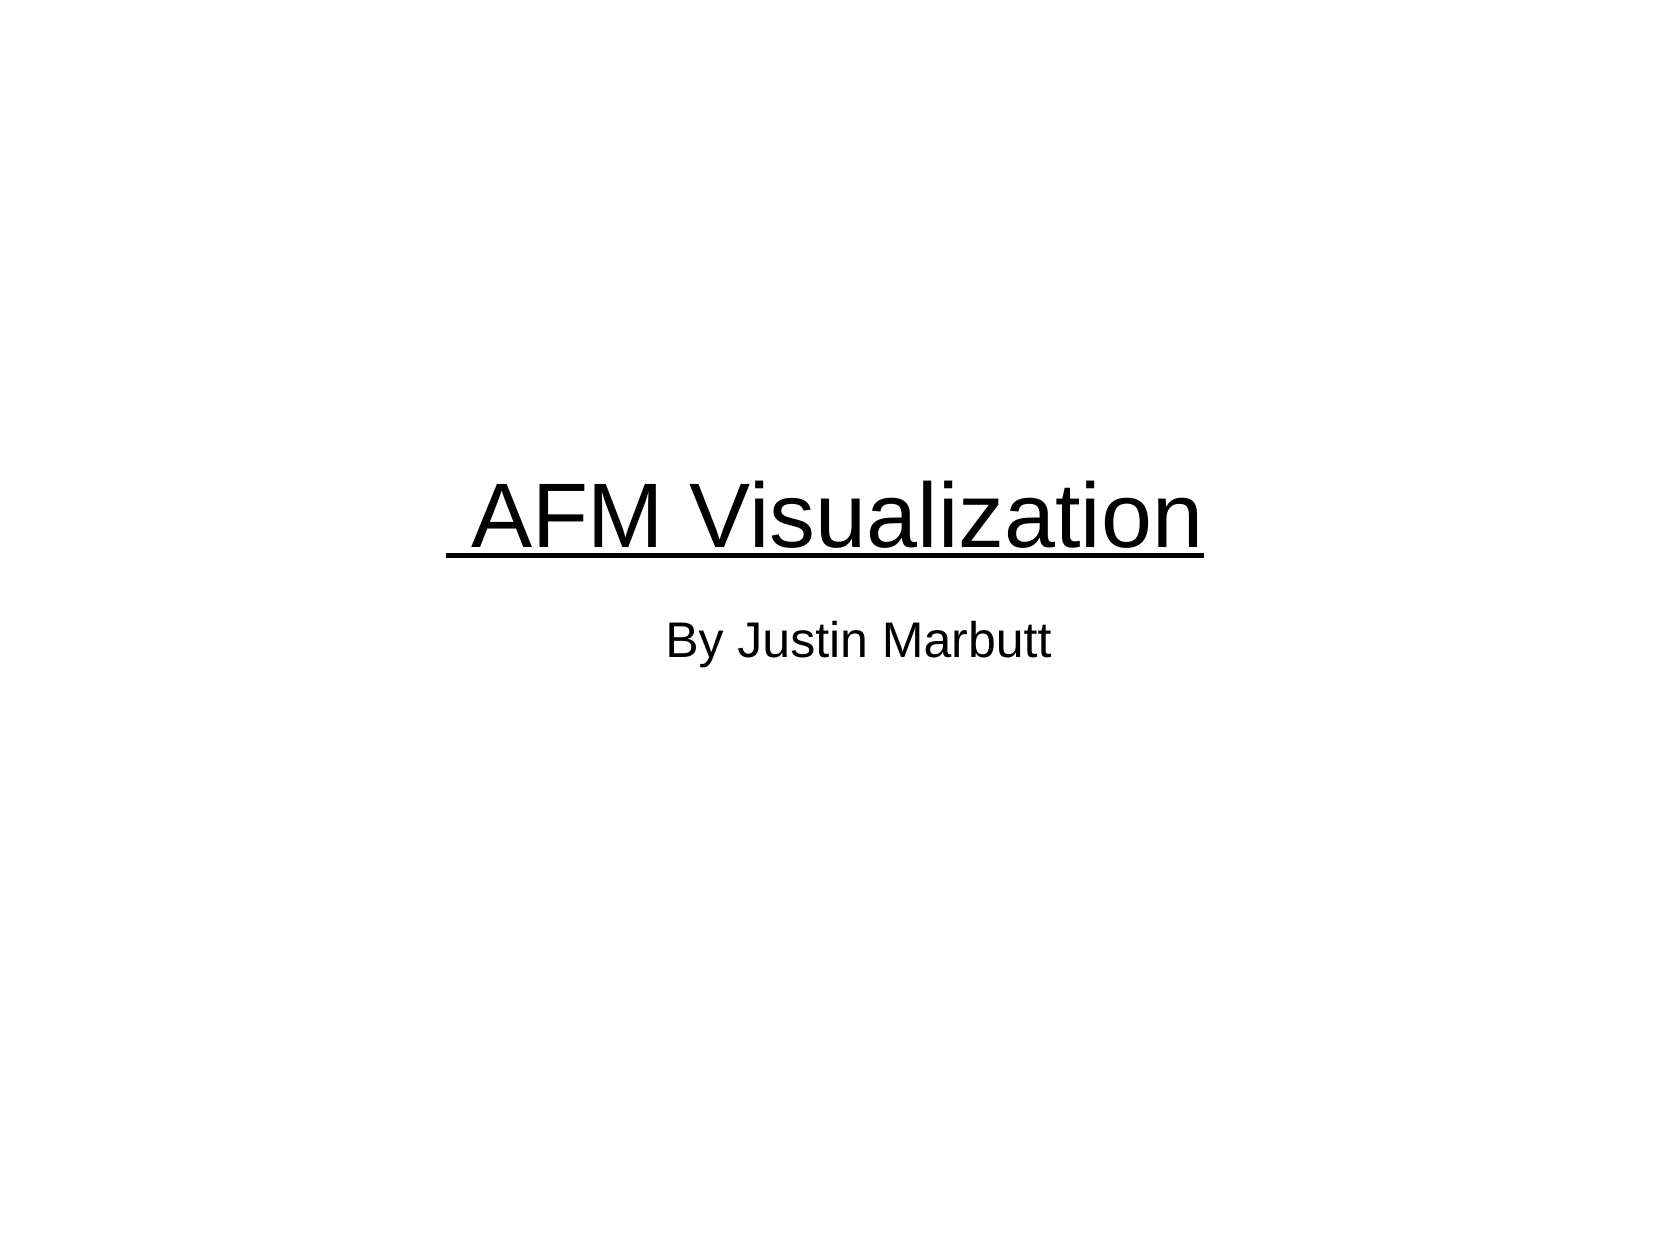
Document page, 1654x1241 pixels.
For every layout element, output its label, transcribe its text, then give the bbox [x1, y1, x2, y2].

text_box By Justin Marbutt [650, 604, 1101, 717]
title AFM Visualization [0, 412, 1651, 620]
